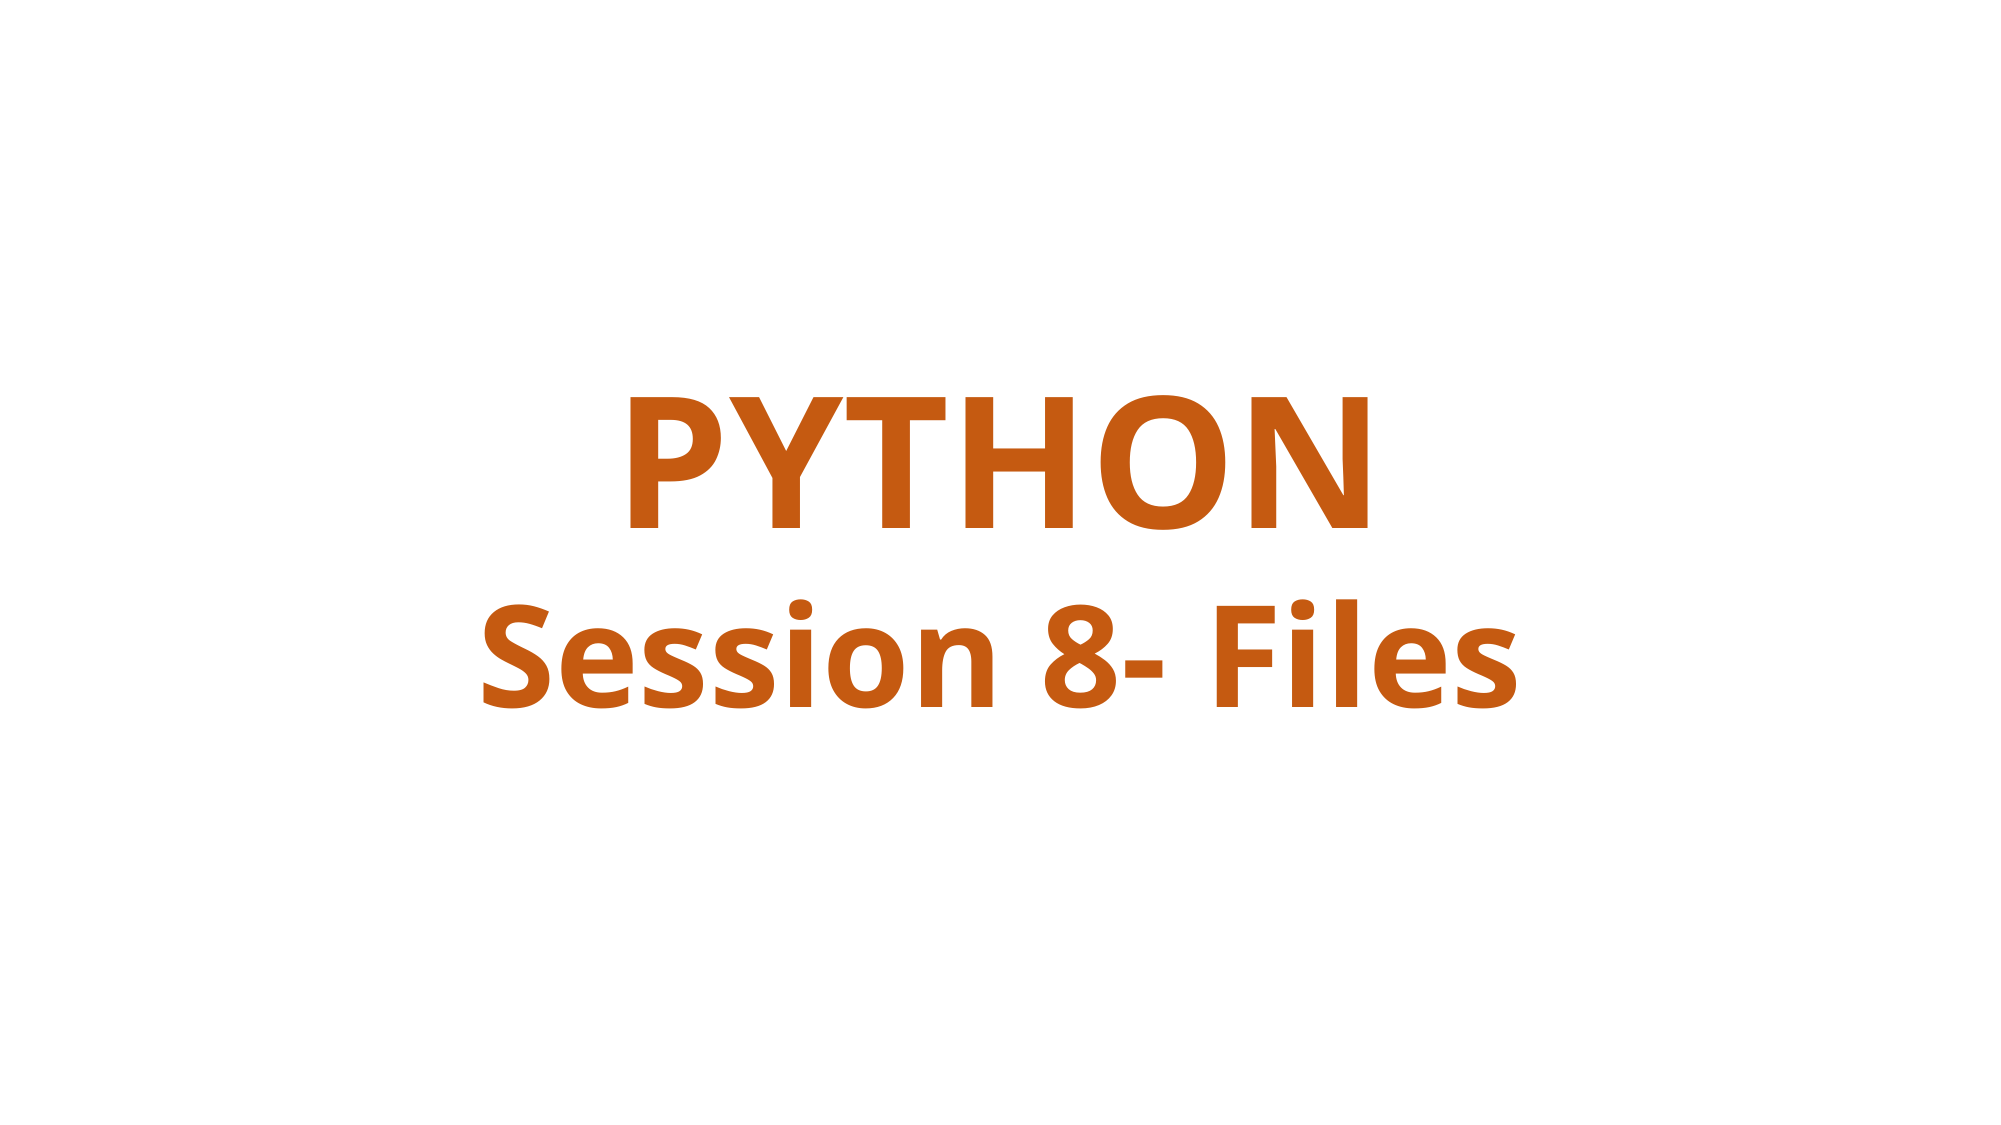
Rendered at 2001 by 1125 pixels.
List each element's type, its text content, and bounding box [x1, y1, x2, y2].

subtitle Session 8- Files [249, 590, 1750, 863]
title PYTHON [249, 72, 1750, 576]
